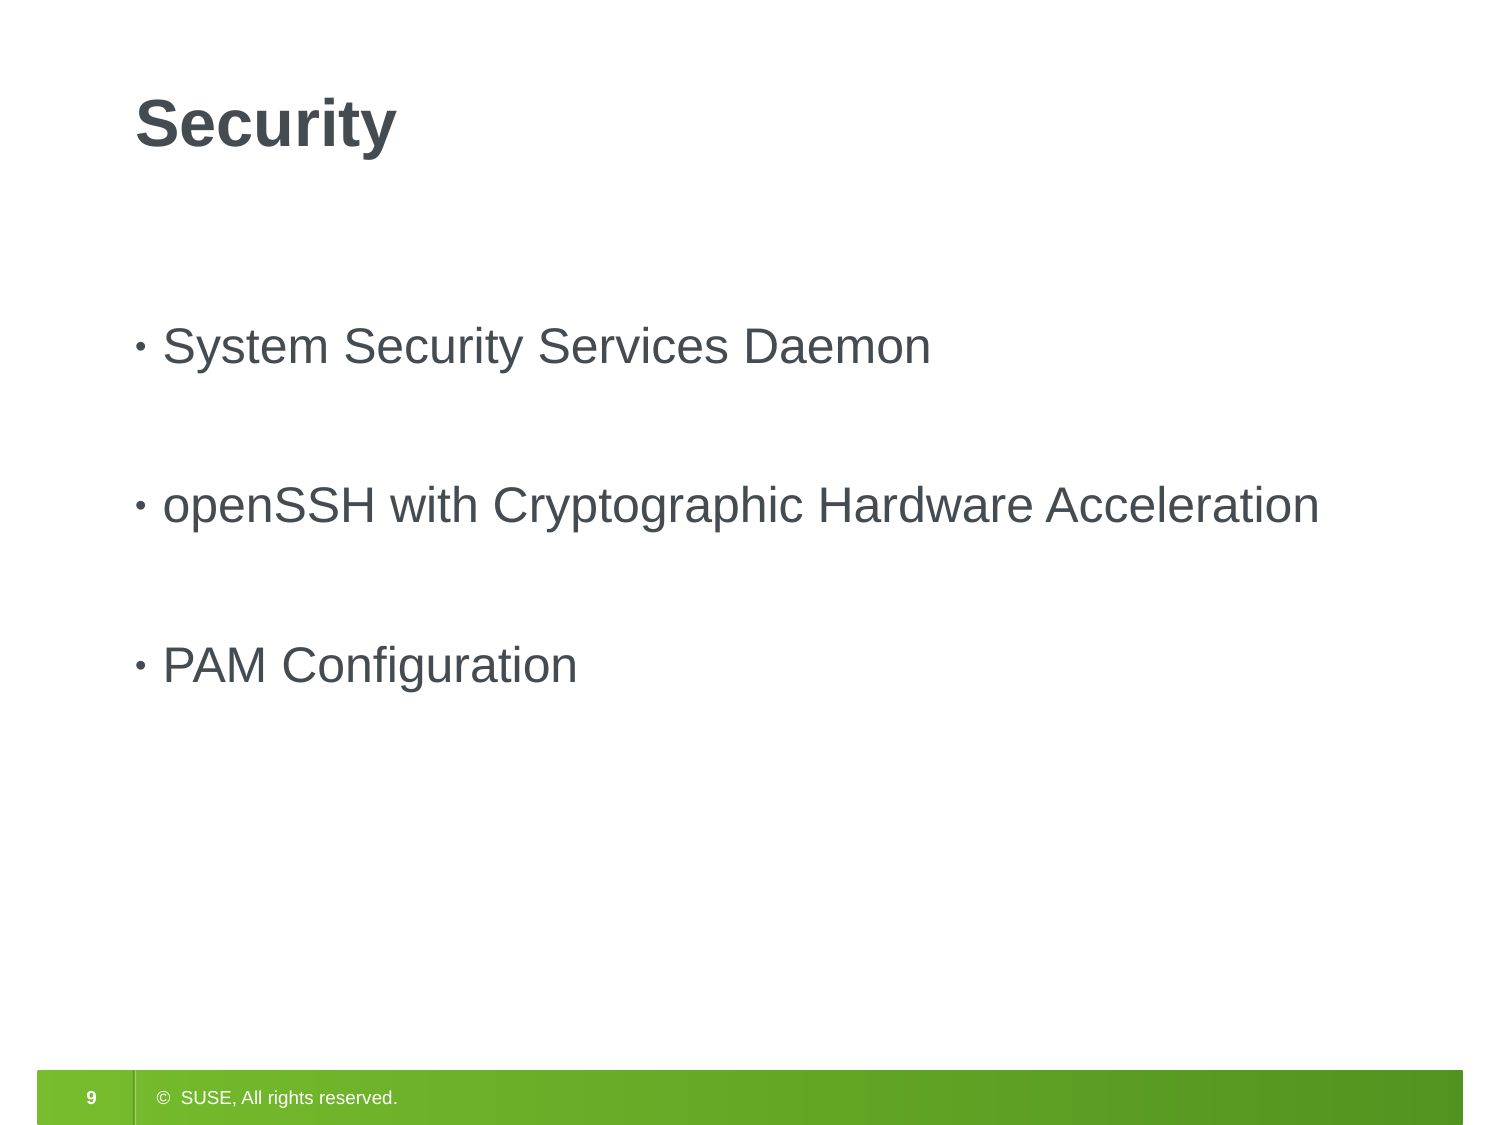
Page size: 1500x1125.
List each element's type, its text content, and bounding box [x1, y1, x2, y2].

list System Security Services Daemon openSSH with Cryptographic Hardware Acceleration PAM Configuration [135, 238, 1372, 982]
title Security [135, 41, 1372, 204]
